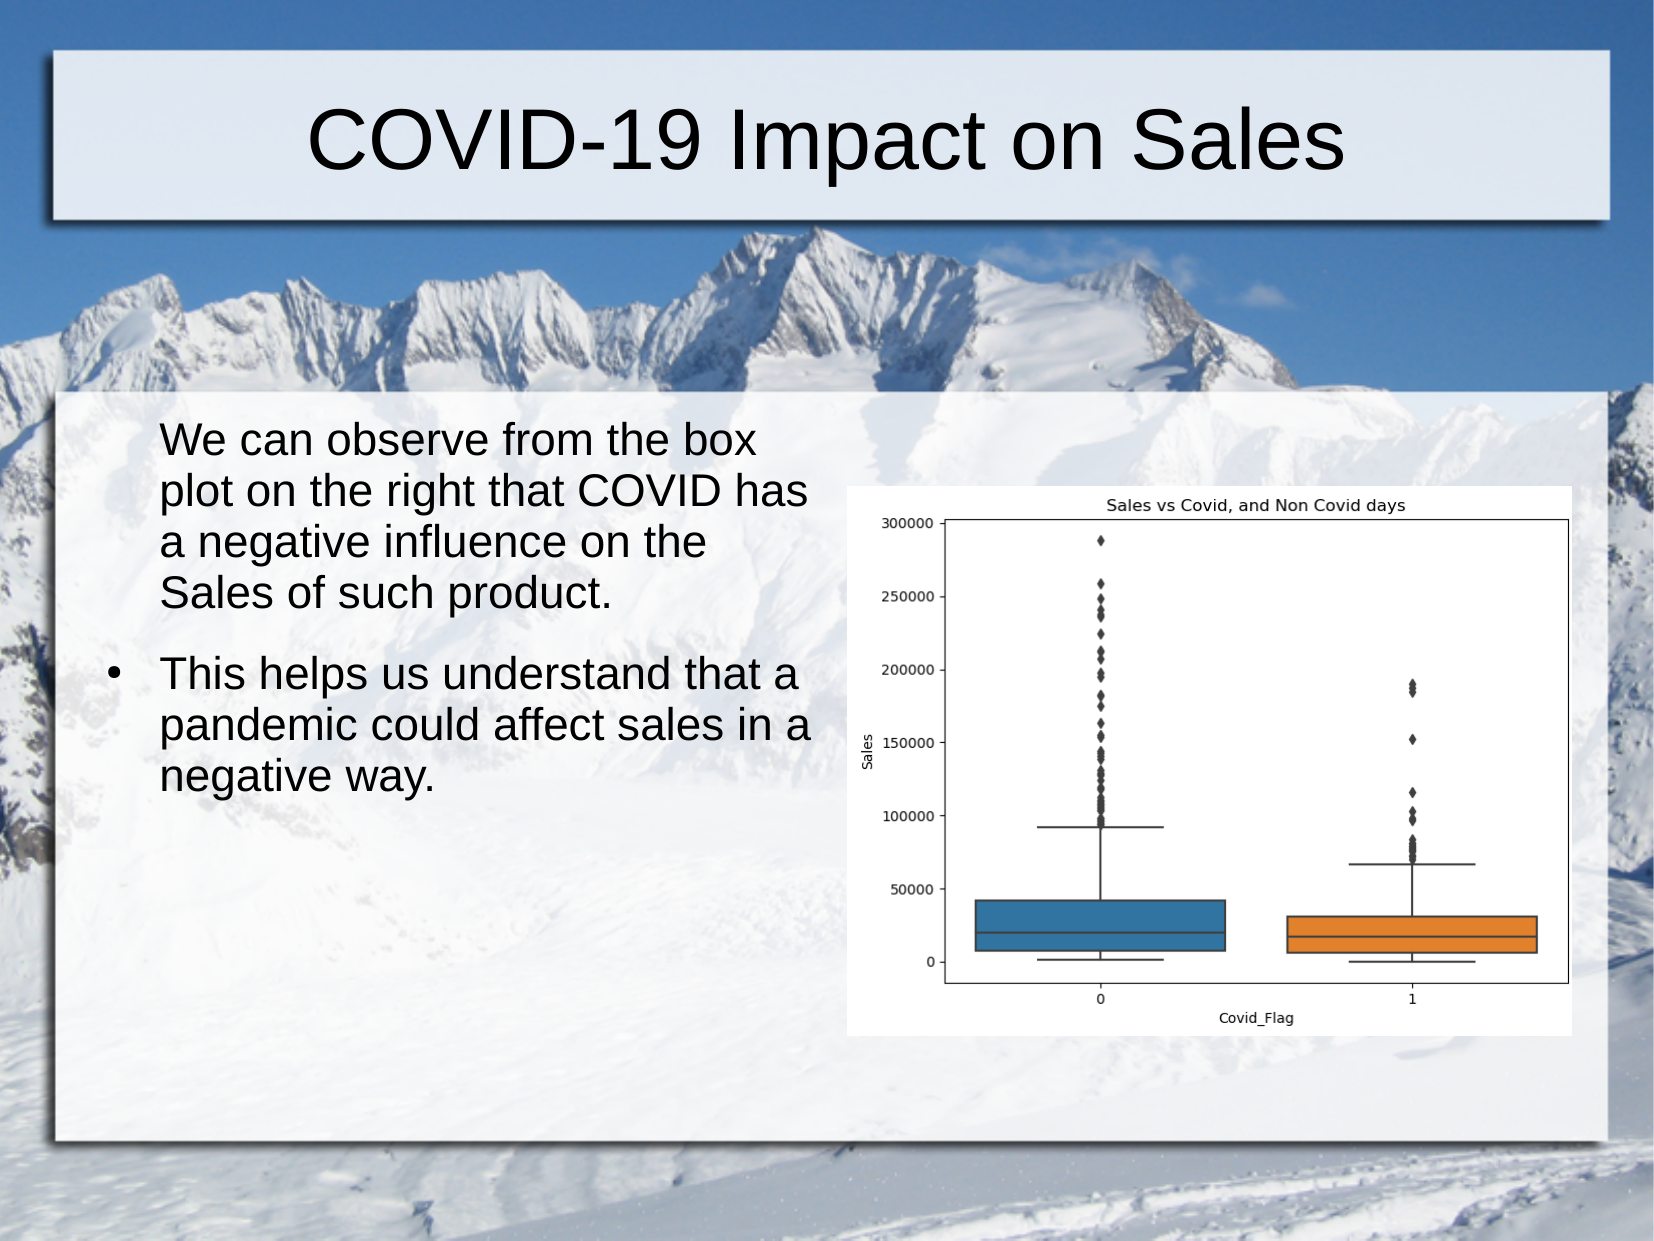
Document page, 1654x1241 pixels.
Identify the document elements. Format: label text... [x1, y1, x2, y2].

title COVID-19 Impact on Sales [59, 61, 1595, 219]
list We can observe from the box plot on the right that COVID has a negative influence on the Sales of such product. This helps us understand that a pandemic could affect sales in a negative way. [88, 413, 812, 1109]
picture [0, 0, 1654, 1241]
